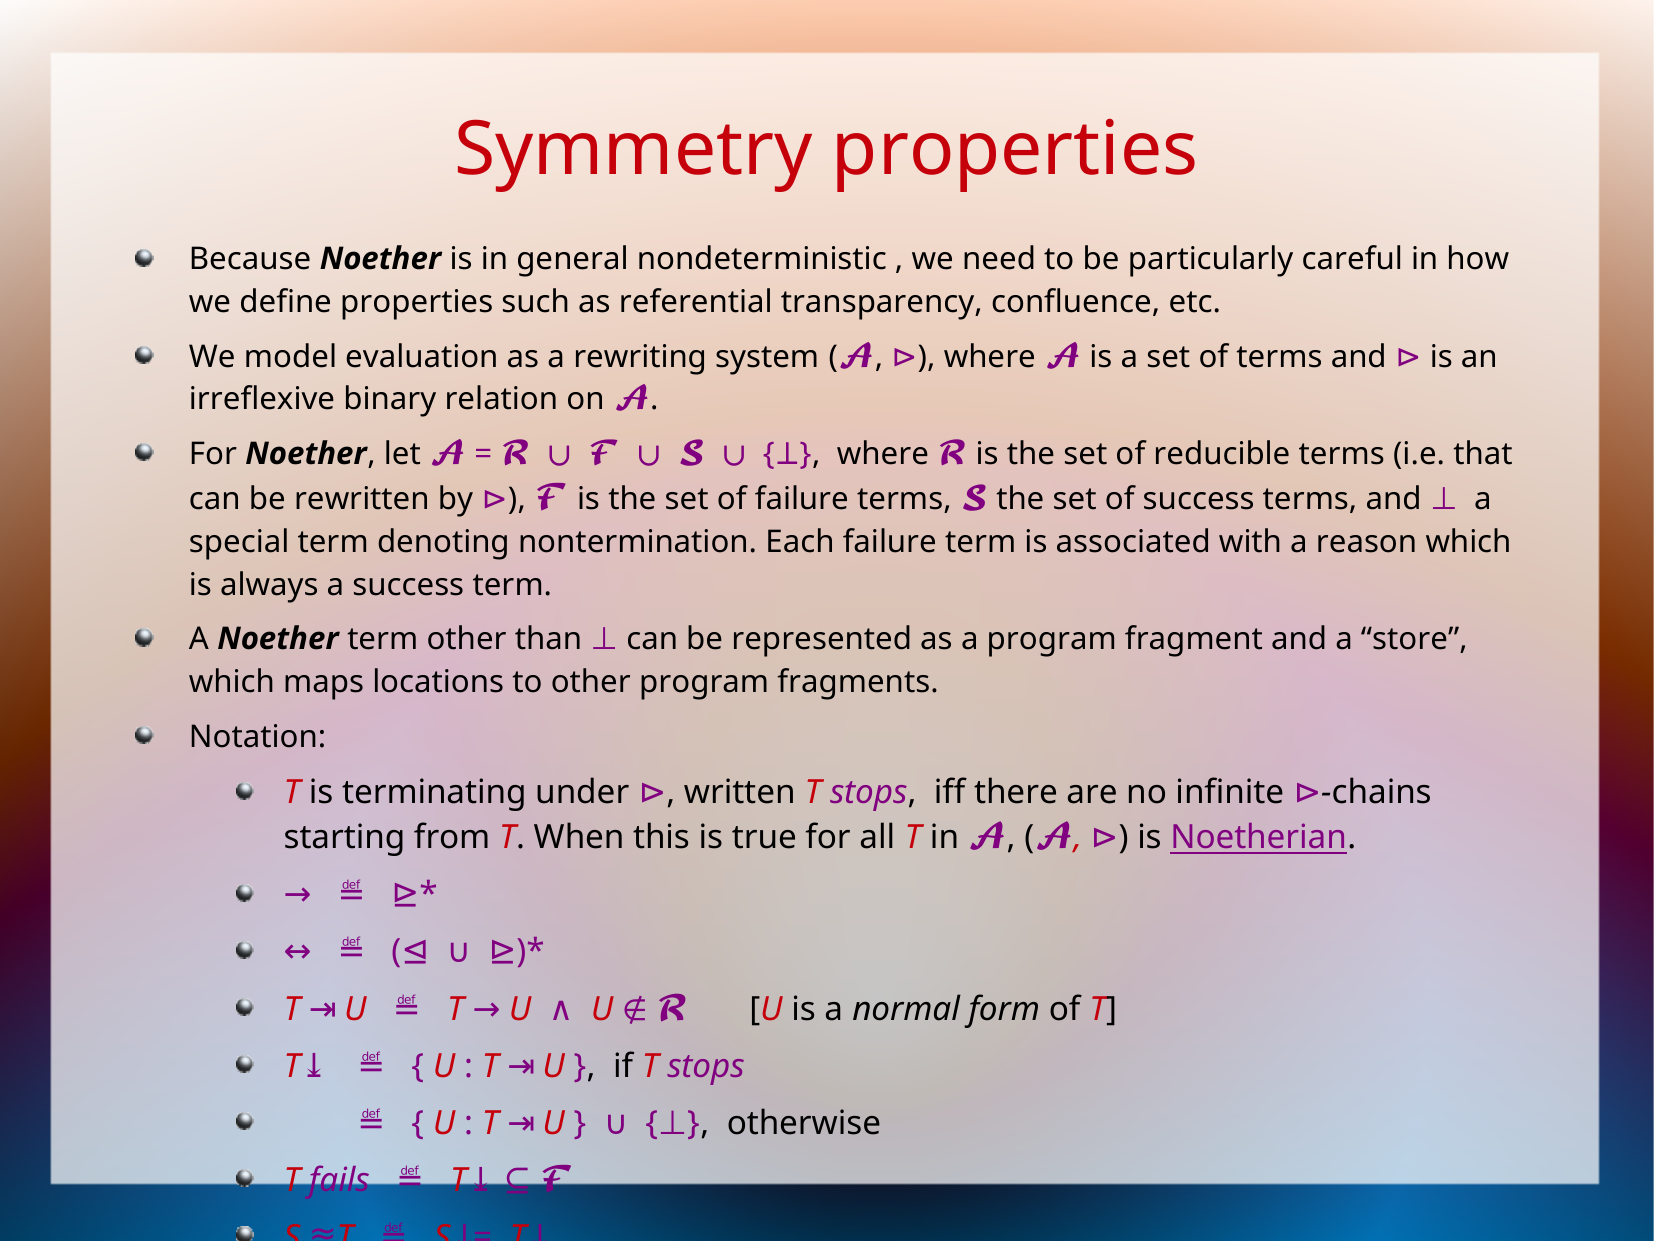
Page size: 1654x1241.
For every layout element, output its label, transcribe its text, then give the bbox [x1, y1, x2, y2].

picture [0, 0, 1654, 1241]
title Symmetry properties [82, 55, 1571, 237]
list Because Noether is in general nondeterministic , we need to be particularly careful in how we define properties such as referential transparency, confluence, etc. We model evaluation as a rewriting system (𝓐, ⊳), where 𝓐 is a set of terms and ⊳ is an irreflexive binary relation on 𝓐. For Noether, let 𝓐 = 𝓡 ∪ 𝓕 ∪ 𝓢 ∪ {⊥}, where 𝓡 is the set of reducible terms (i.e. that can be rewritten by ⊳), 𝓕 is the set of failure terms, 𝓢 the set of success terms, and ⊥ a special term denoting nontermination. Each failure term is associated with a reason which is always a success term. A Noether term other than ⊥ can be represented as a program fragment and a “store”, which maps locations to other program fragments. Notation: T is terminating under ⊳, written T stops, iff there are no infinite ⊳-chains starting from T. When this is true for all T in 𝓐, (𝓐, ⊳) is Noetherian. → ≝ ⊵* ↔ ≝ (⊴ ∪ ⊵)* T ⇥ U ≝ T → U ∧ U ∉ 𝓡 [U is a normal form of T] T⤓ ≝ { U : T ⇥ U }, if T stops ≝ { U : T ⇥ U } ∪ {⊥}, otherwise T fails ≝ T⤓ ⊆ 𝓕 S ≋ T ≝ S⤓ = T⤓ T ⤞ U ≝ T⤓ \ 𝓕 = { U } [118, 236, 1536, 1175]
